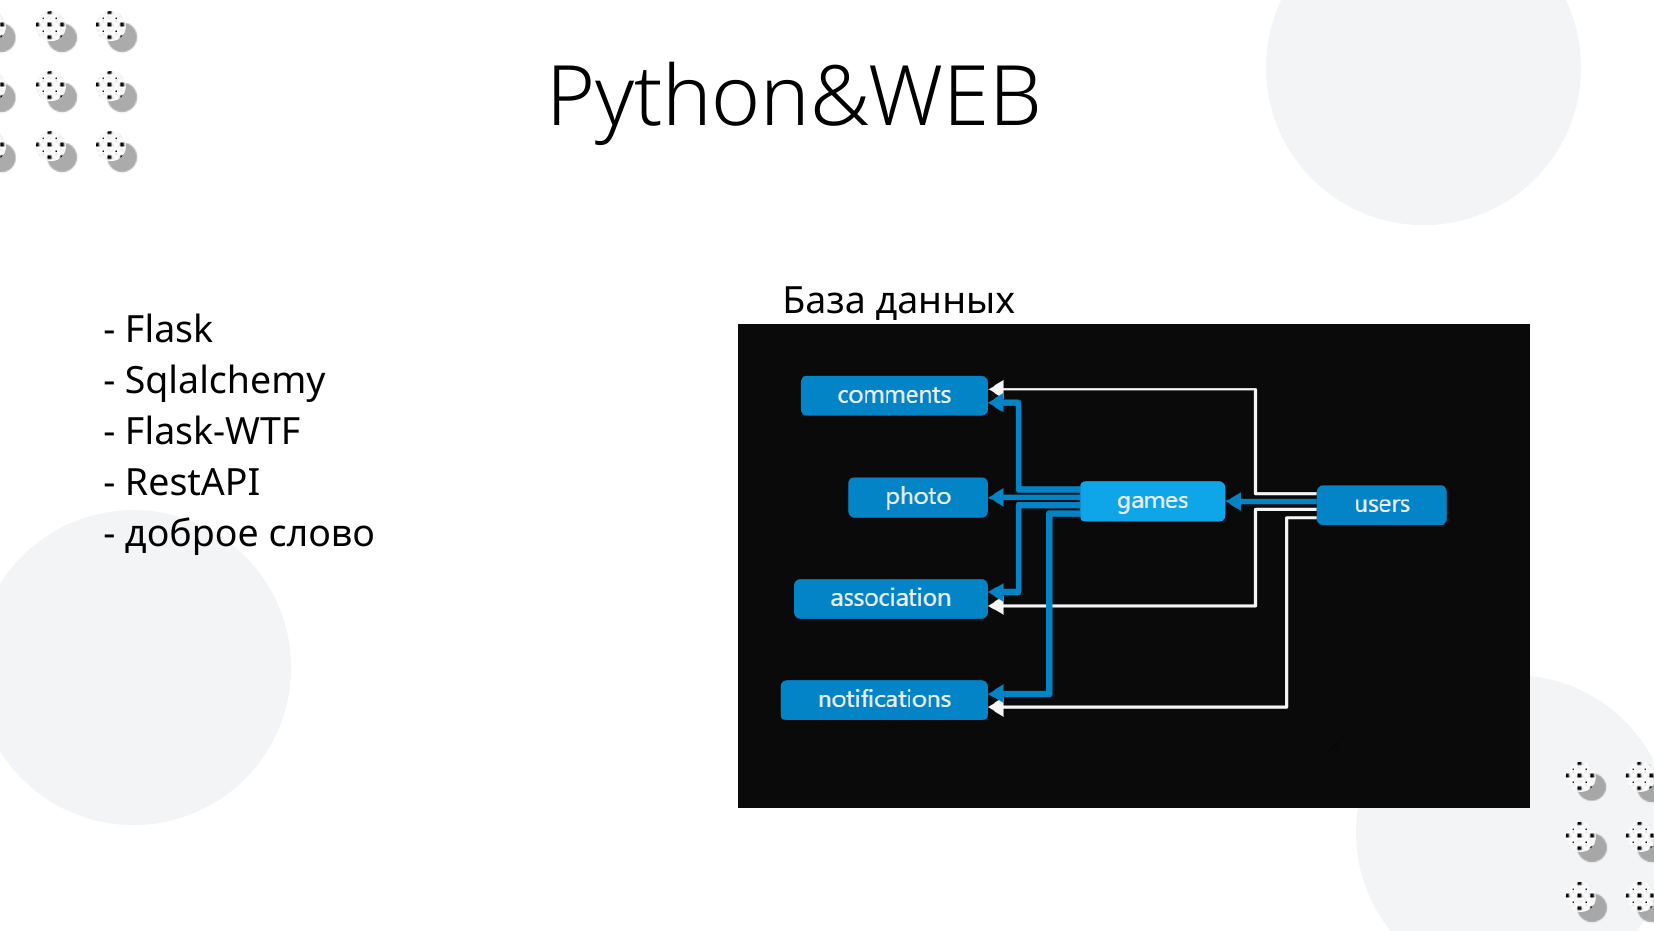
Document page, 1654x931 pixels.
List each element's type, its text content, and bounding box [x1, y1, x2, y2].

picture [35, 131, 67, 162]
picture [1625, 881, 1654, 912]
picture [1565, 881, 1596, 912]
picture [1625, 761, 1654, 792]
picture [35, 11, 66, 42]
picture [1565, 821, 1596, 852]
text_box Python&WEB [531, 29, 1063, 178]
picture [95, 11, 126, 42]
picture [0, 134, 7, 159]
picture [1565, 761, 1596, 792]
picture [35, 71, 66, 102]
picture [1625, 821, 1654, 852]
picture [0, 14, 6, 39]
text_box База данных [767, 265, 1506, 332]
picture [0, 74, 6, 99]
picture [95, 71, 126, 102]
picture [95, 131, 127, 162]
text_box - Flask - Sqlalchemy - Flask-WTF - RestAPI - доброе слово [88, 295, 443, 650]
picture [738, 324, 1530, 808]
